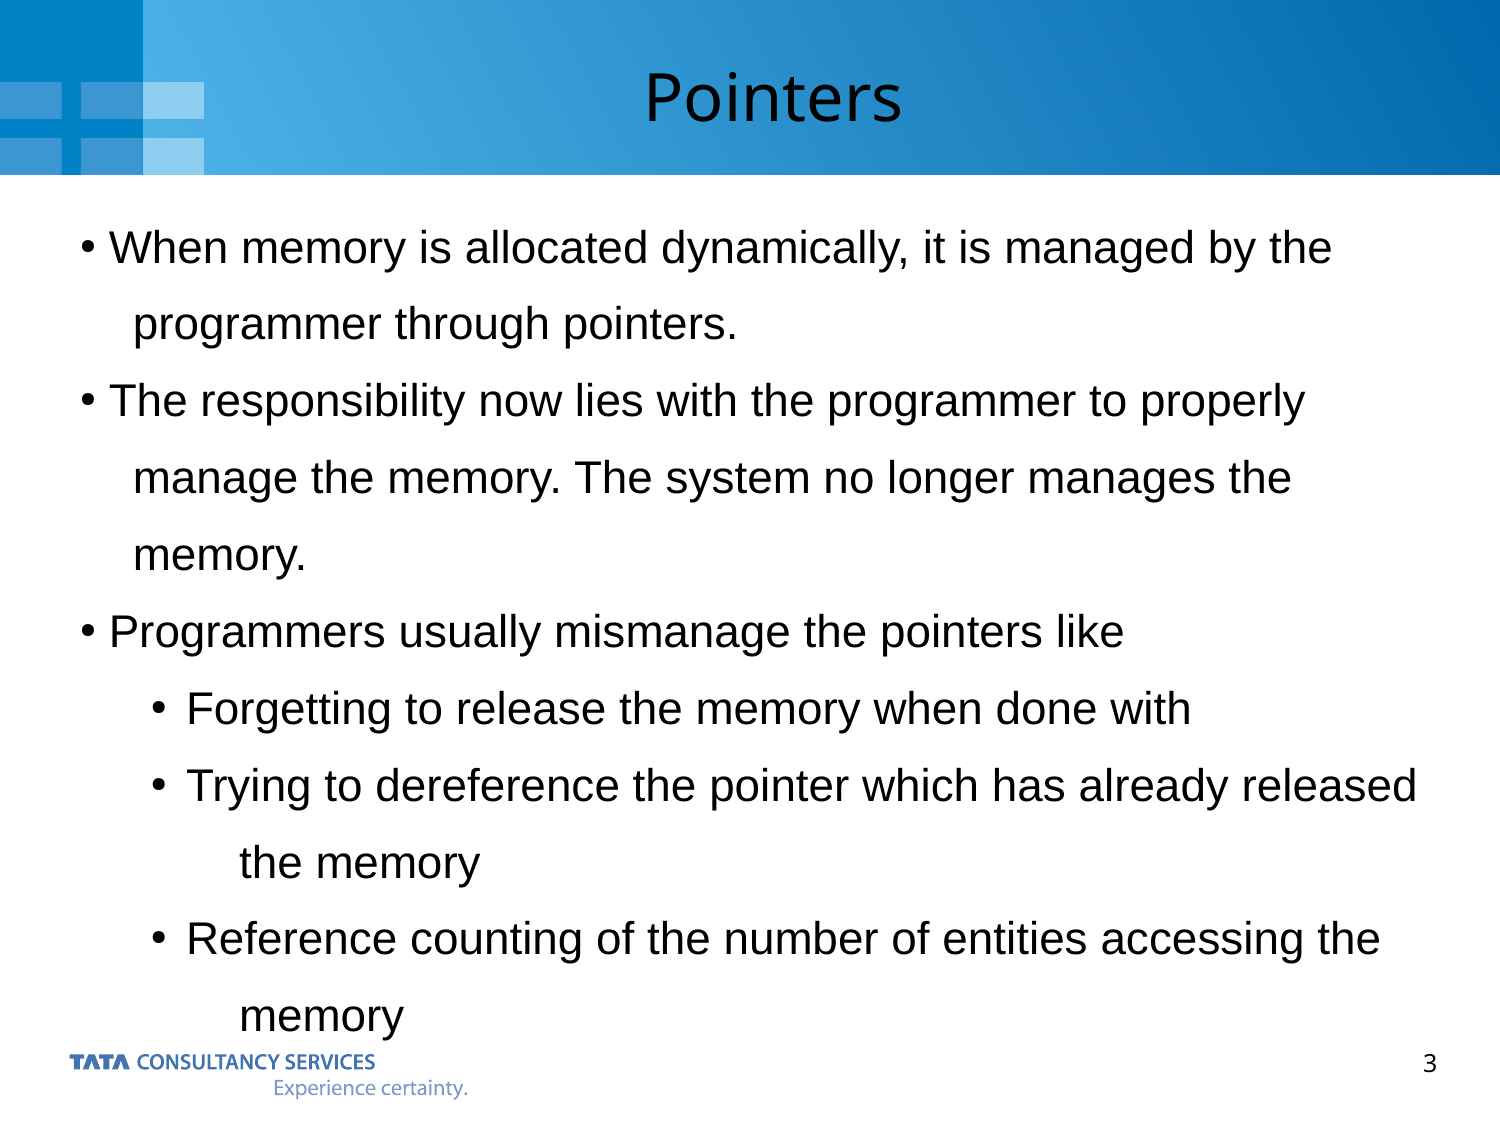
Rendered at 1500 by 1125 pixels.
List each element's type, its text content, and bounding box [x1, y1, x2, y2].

text_box When memory is allocated dynamically, it is managed by the programmer through pointers. The responsibility now lies with the programmer to properly manage the memory. The system no longer manages the memory. Programmers usually mismanage the pointers like Forgetting to release the memory when done with Trying to dereference the pointer which has already released the memory Reference counting of the number of entities accessing the memory [47, 188, 1441, 1040]
text_box Pointers [200, 1, 1347, 188]
